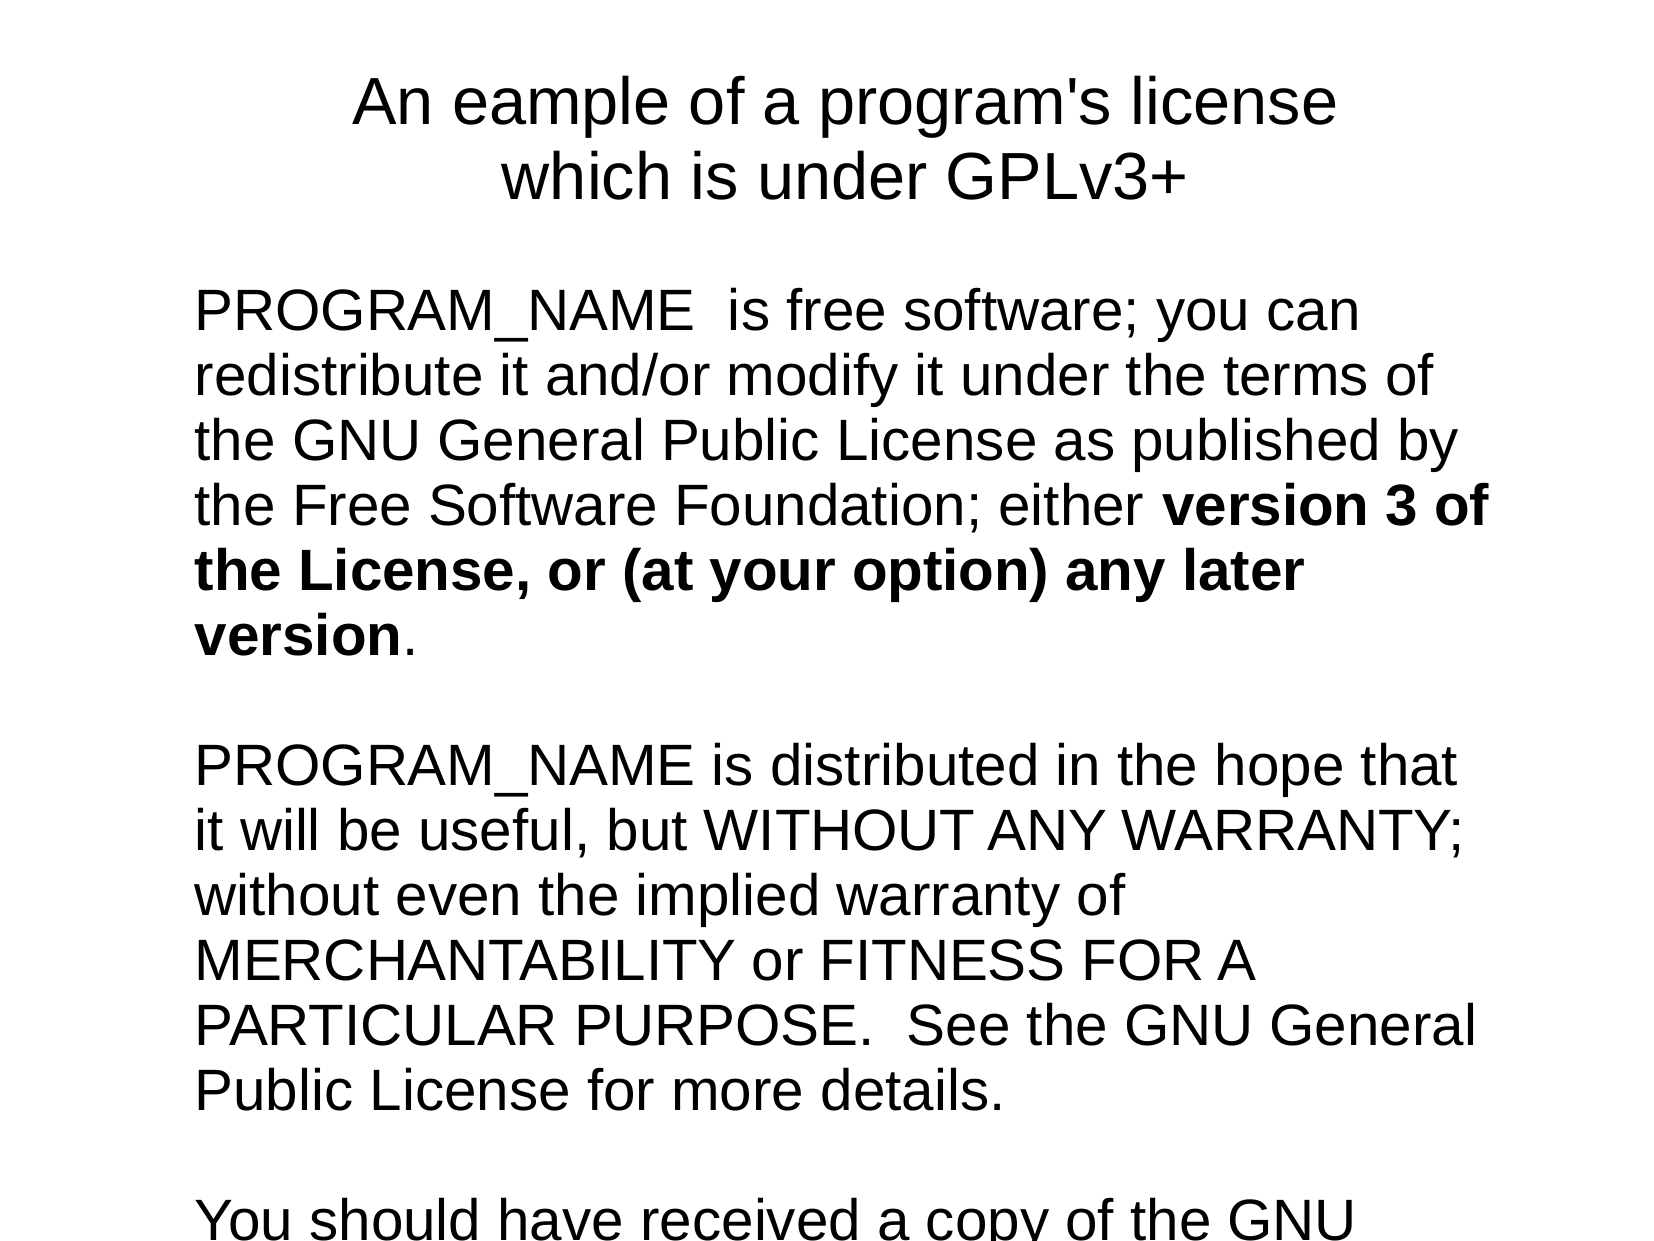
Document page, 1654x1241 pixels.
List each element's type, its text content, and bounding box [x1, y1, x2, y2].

text_box PROGRAM_NAME is free software; you can redistribute it and/or modify it under the terms of the GNU General Public License as published by the Free Software Foundation; either version 3 of the License, or (at your option) any later version. PROGRAM_NAME is distributed in the hope that it will be useful, but WITHOUT ANY WARRANTY; without even the implied warranty of MERCHANTABILITY or FITNESS FOR A PARTICULAR PURPOSE. See the GNU General Public License for more details. You should have received a copy of the GNU General Public License along with PROGRAM_NAME; if not, write to the Free Software Foundation, Inc., 51 Franklin St, Fifth Floor, Boston, MA 02110-1301 USA [180, 270, 1516, 1231]
text_box An eample of a program's license which is under GPLv3+ [296, 56, 1396, 196]
